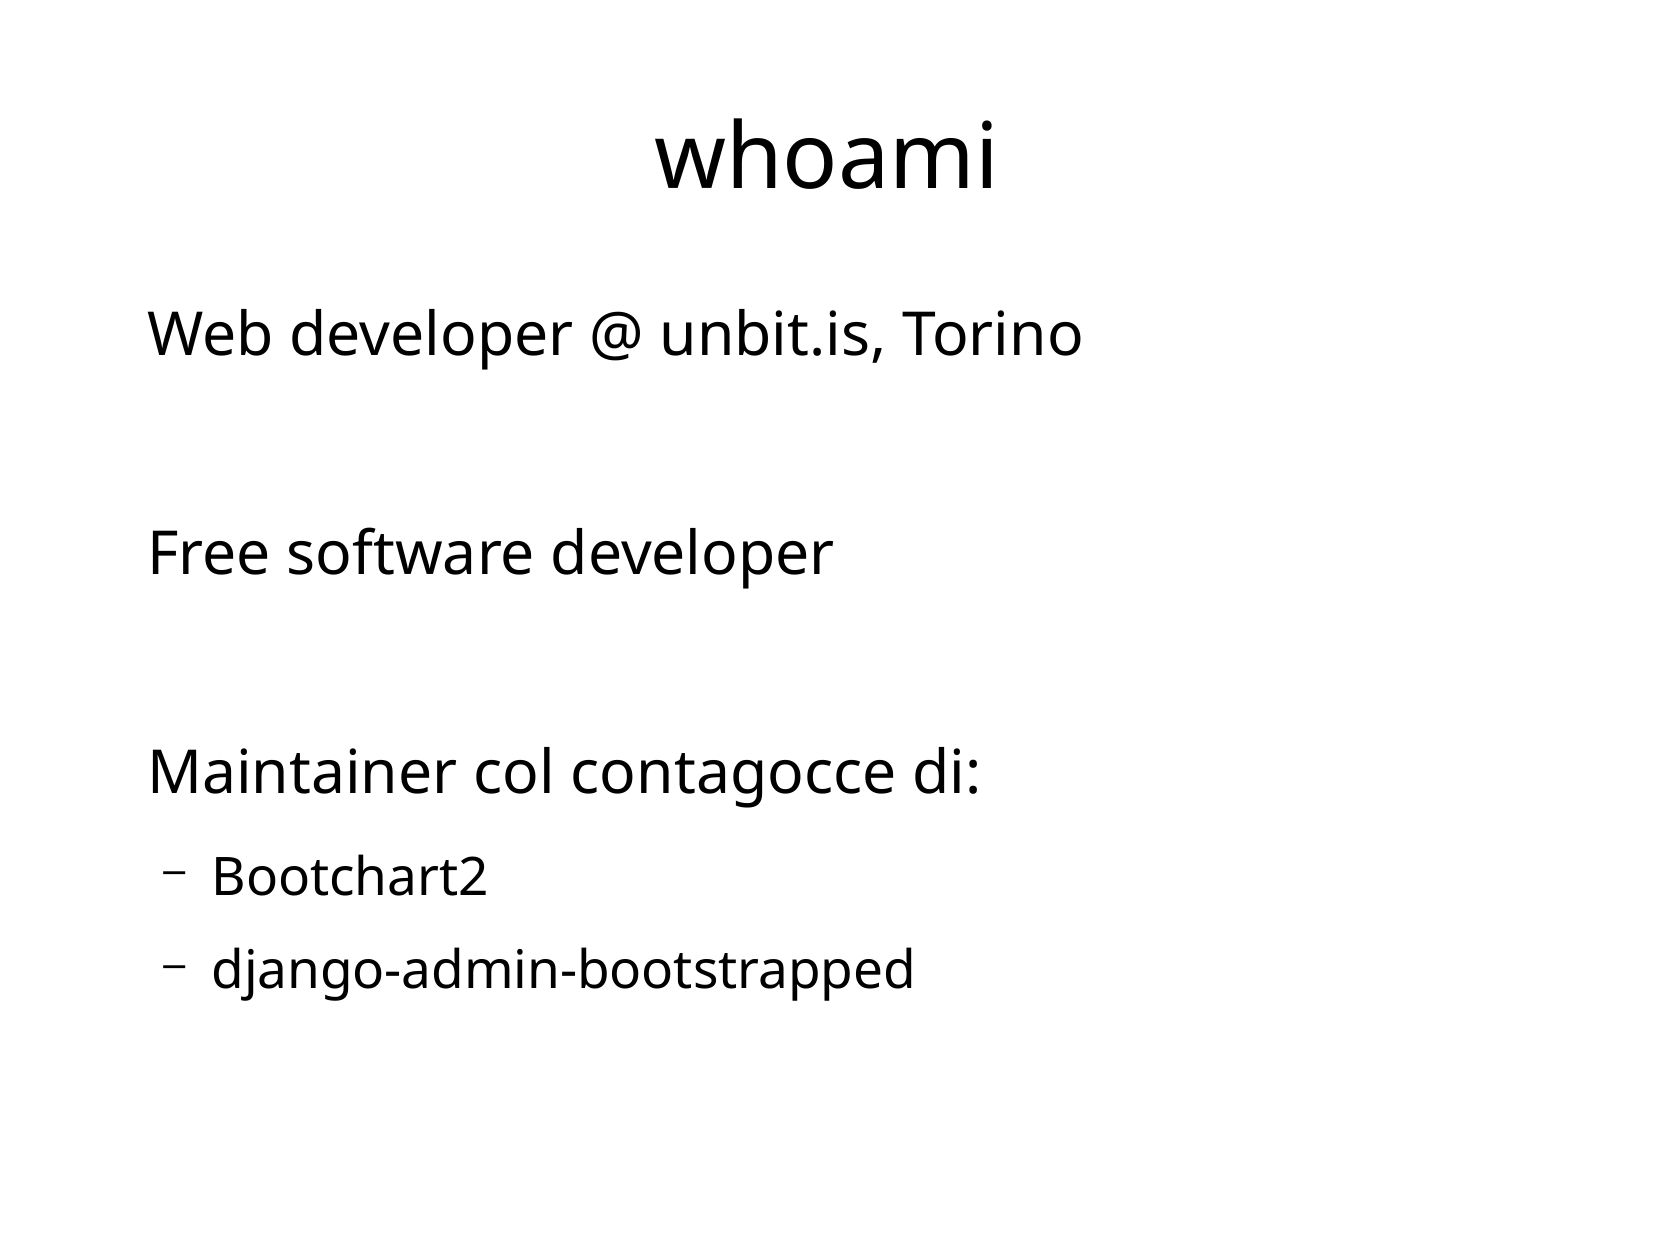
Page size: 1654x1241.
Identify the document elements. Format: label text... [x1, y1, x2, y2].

title whoami [82, 49, 1571, 257]
list Web developer @ unbit.is, Torino Free software developer Maintainer col contagocce di: Bootchart2 django-admin-bootstrapped [82, 290, 1571, 1010]
